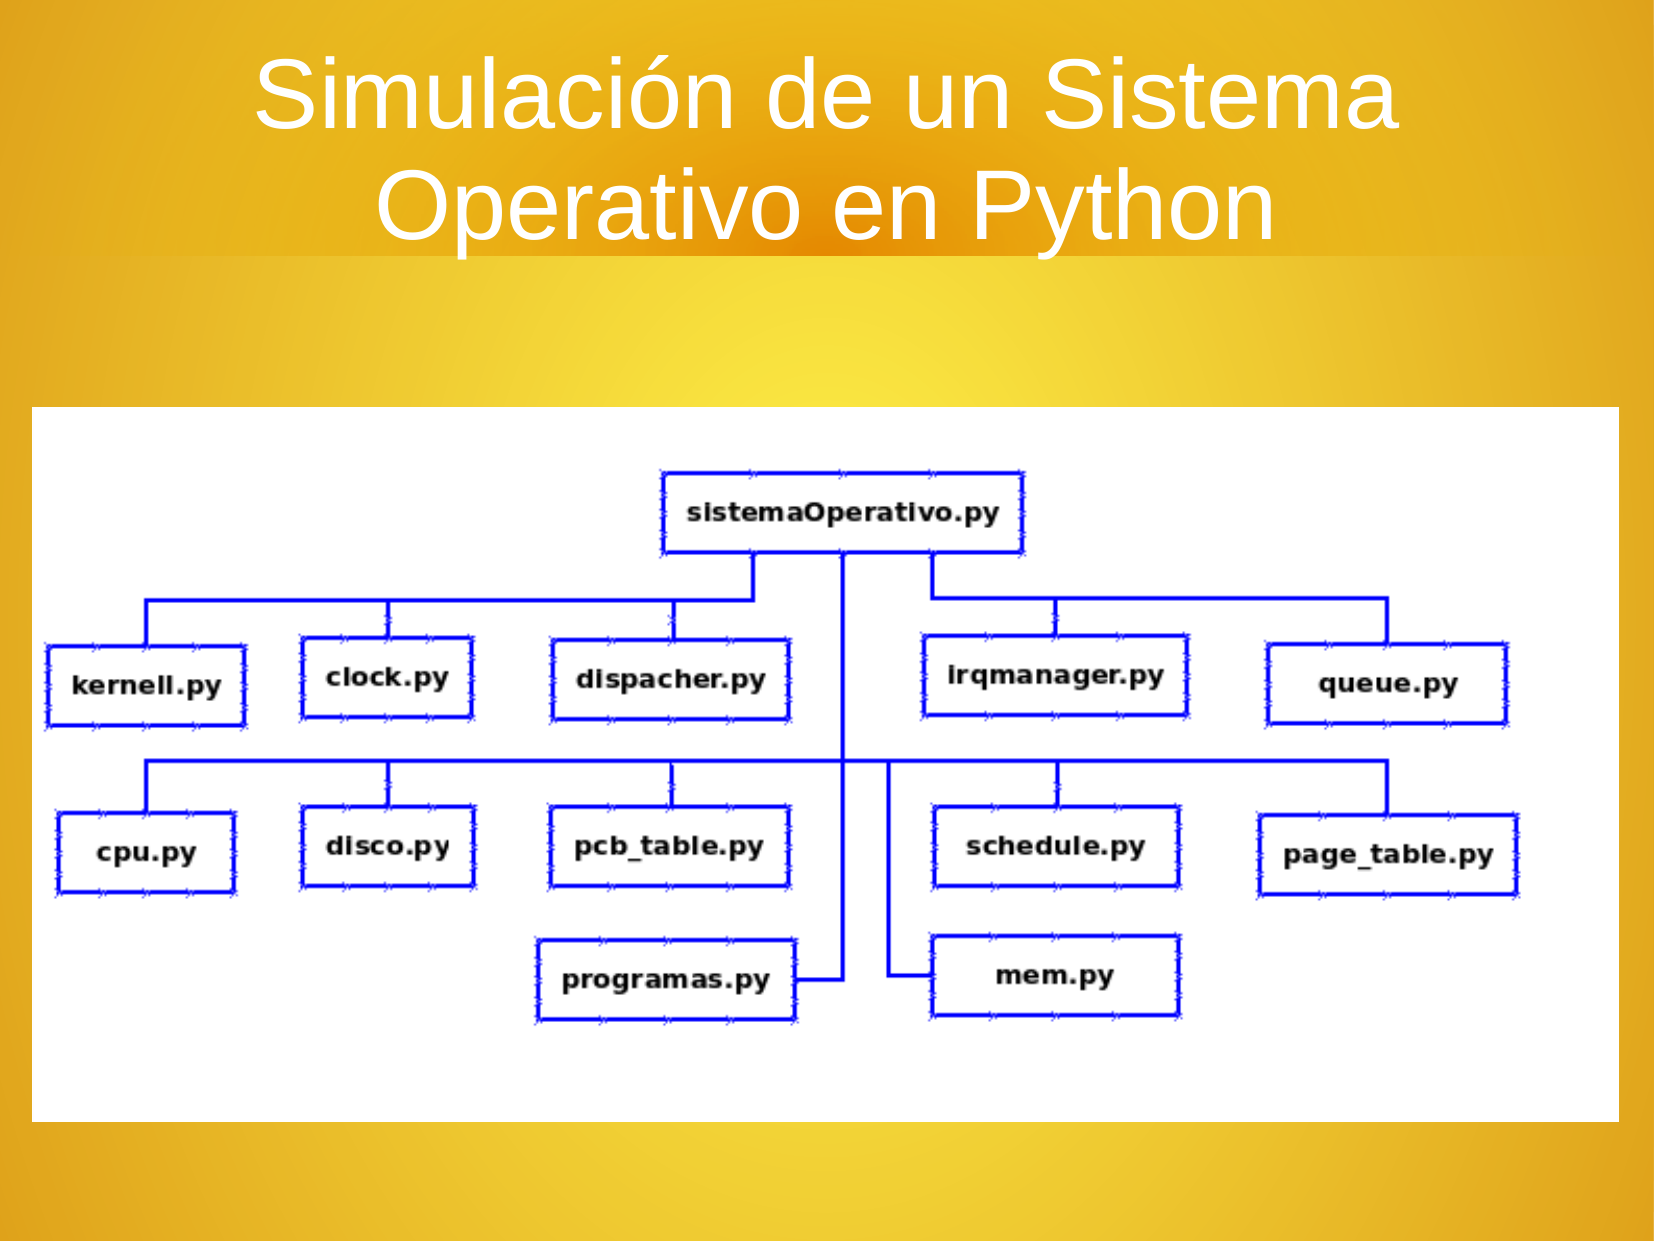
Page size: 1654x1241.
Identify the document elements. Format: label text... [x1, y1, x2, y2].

picture [32, 407, 1619, 1123]
title Simulación de un Sistema Operativo en Python [82, 38, 1571, 261]
